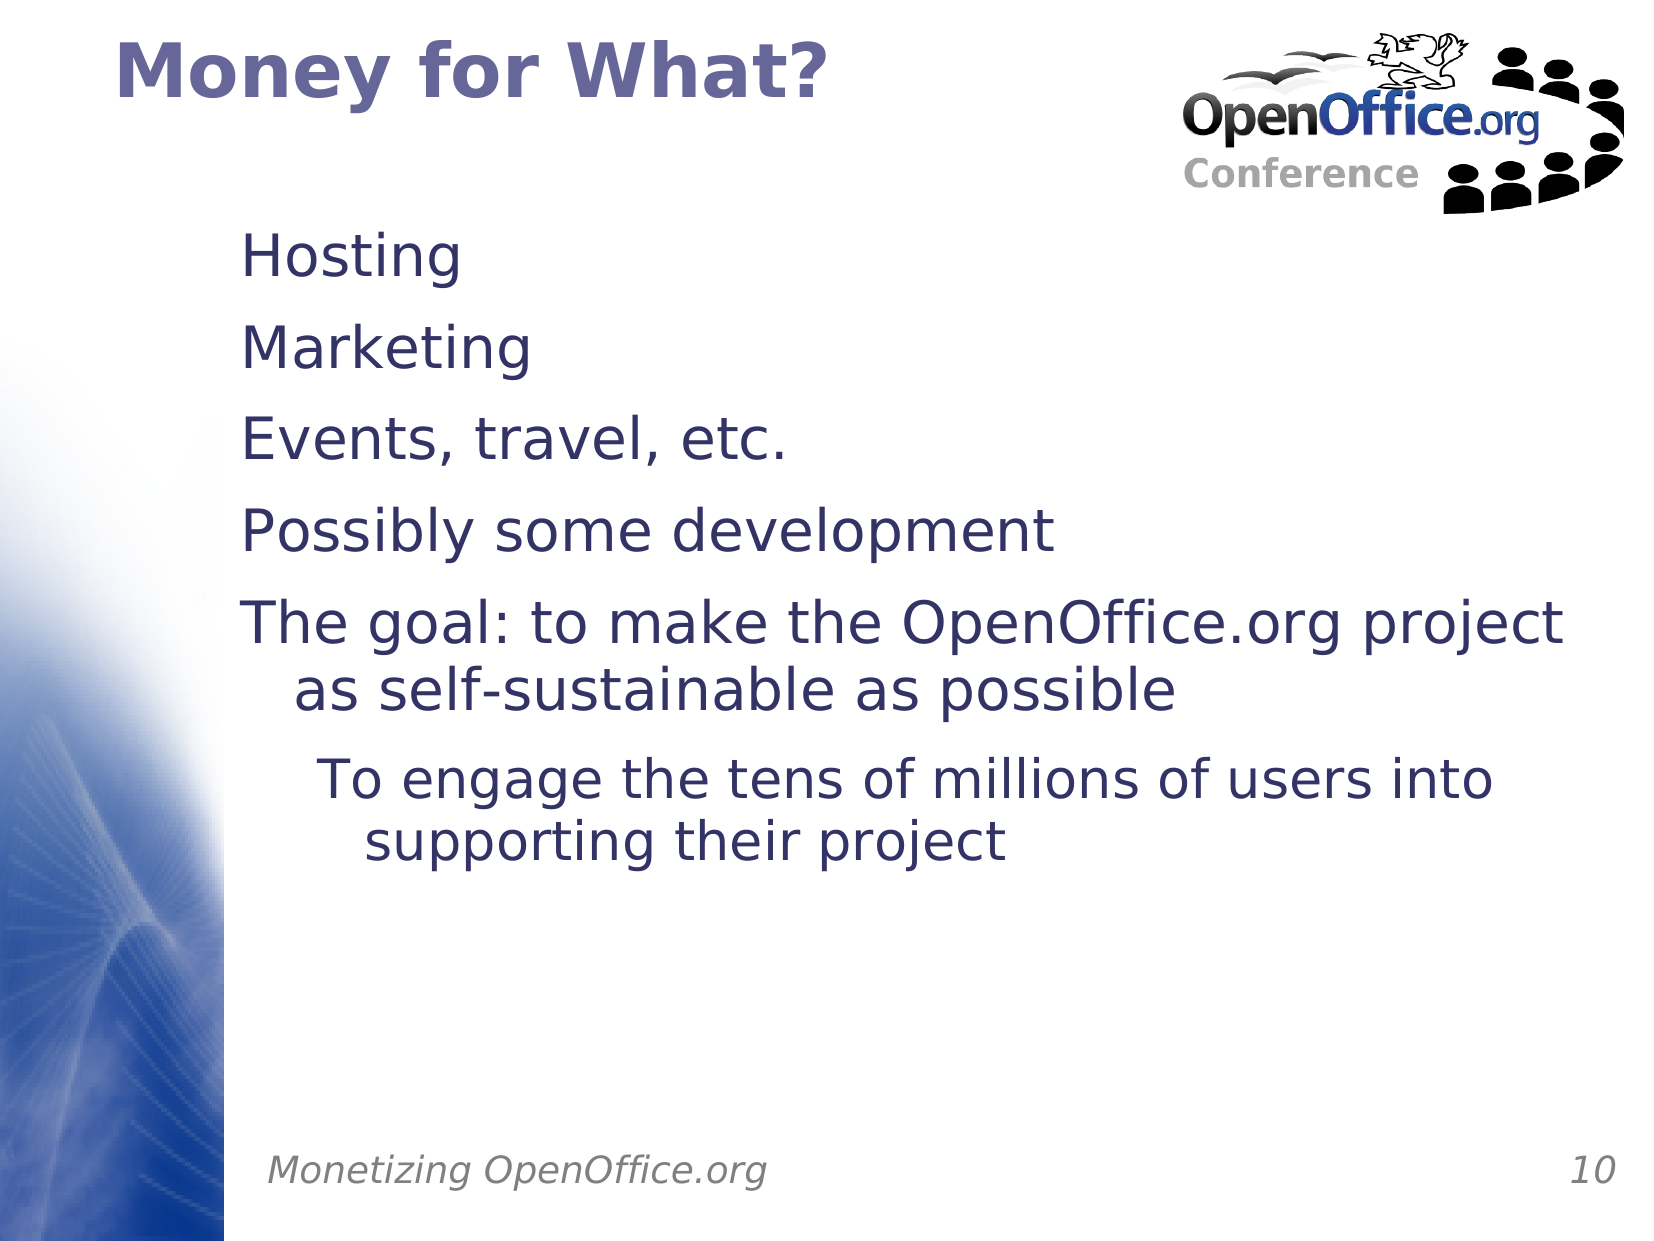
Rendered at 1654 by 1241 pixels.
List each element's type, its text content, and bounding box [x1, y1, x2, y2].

picture [1183, 33, 1624, 214]
list Hosting Marketing Events, travel, etc. Possibly some development The goal: to make the OpenOffice.org project as self-sustainable as possible To engage the tens of millions of users into supporting their project [223, 223, 1619, 1133]
title Money for What? [24, 15, 987, 129]
picture [0, 0, 224, 1241]
